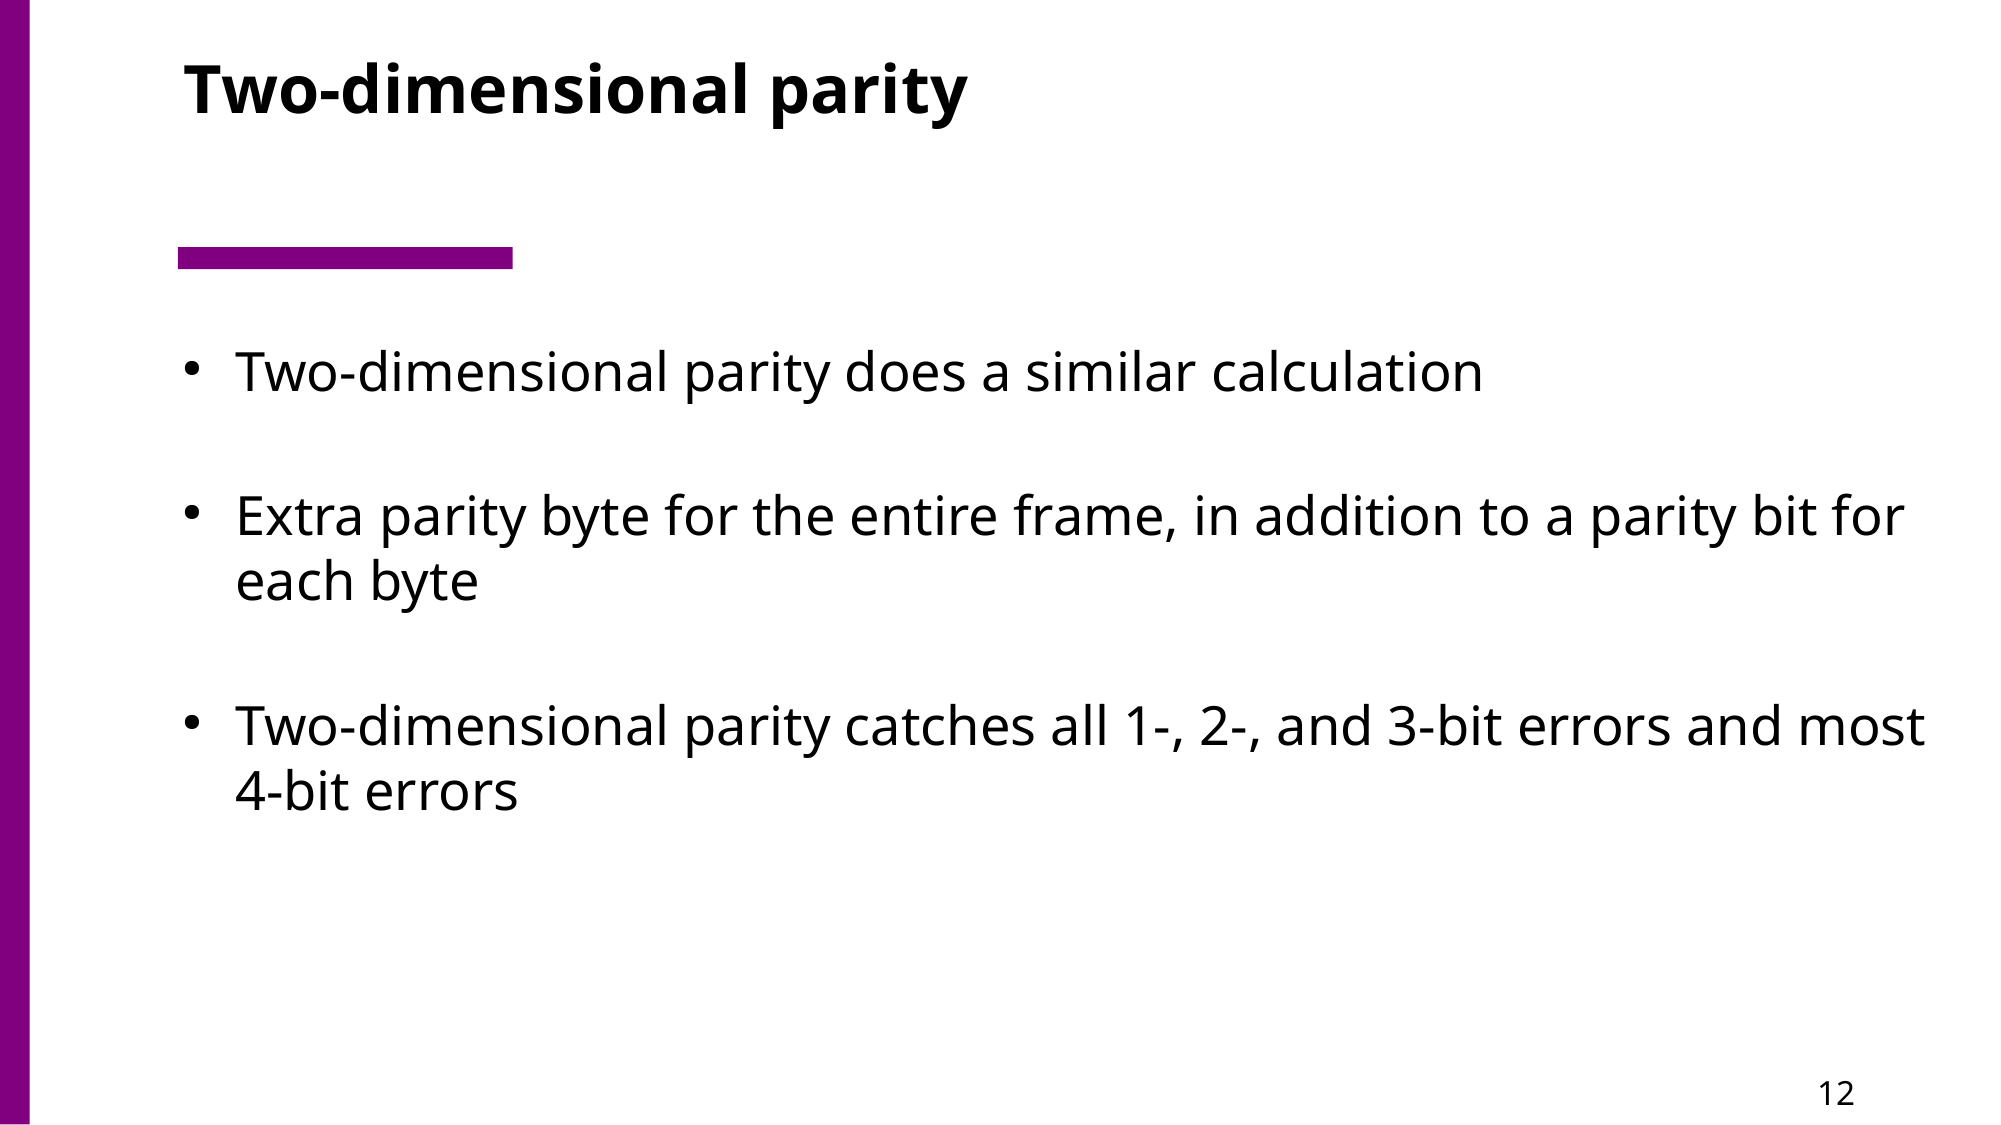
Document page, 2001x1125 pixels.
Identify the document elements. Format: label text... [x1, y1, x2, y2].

title Two-dimensional parity [133, 9, 1946, 135]
list Two-dimensional parity does a similar calculation Extra parity byte for the entire frame, in addition to a parity bit for each byte Two-dimensional parity catches all 1-, 2-, and 3-bit errors and most 4-bit errors [149, 184, 1959, 1024]
